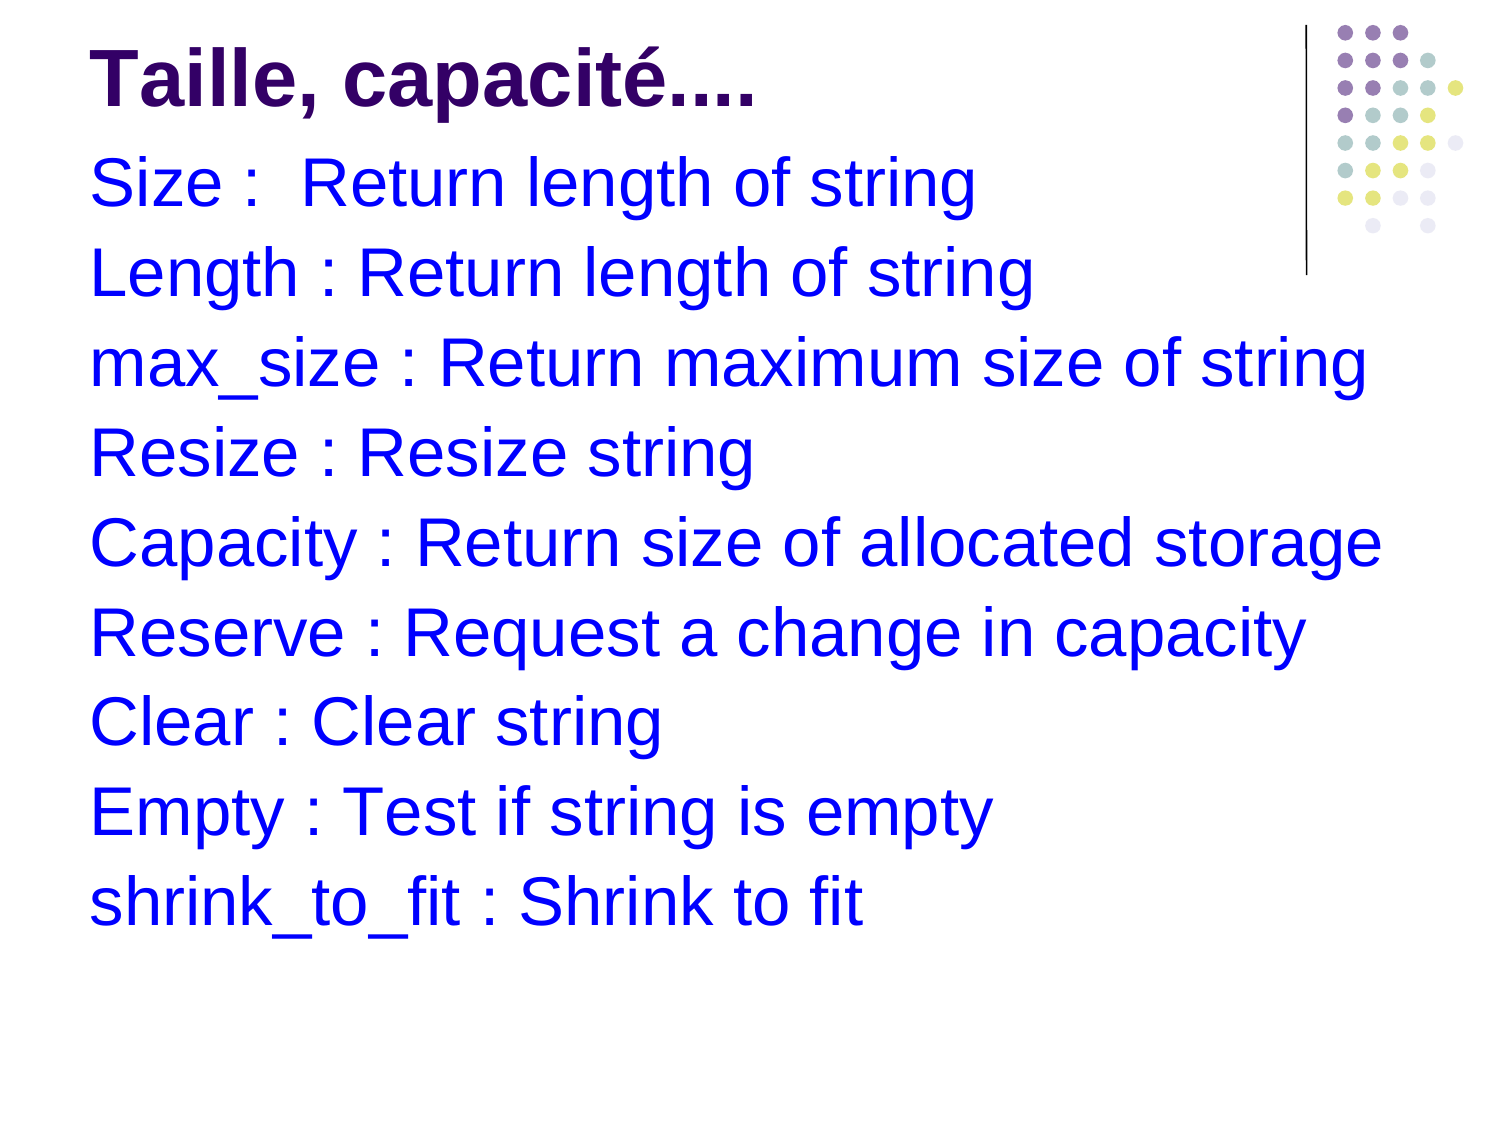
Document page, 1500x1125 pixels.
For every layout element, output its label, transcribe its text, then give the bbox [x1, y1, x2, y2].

title Taille, capacité.... [74, 12, 1304, 130]
list Size : Return length of string Length : Return length of string max_size : Return maximum size of string Resize : Resize string Capacity : Return size of allocated storage Reserve : Request a change in capacity Clear : Clear string Empty : Test if string is empty shrink_to_fit : Shrink to fit [75, 129, 1416, 997]
